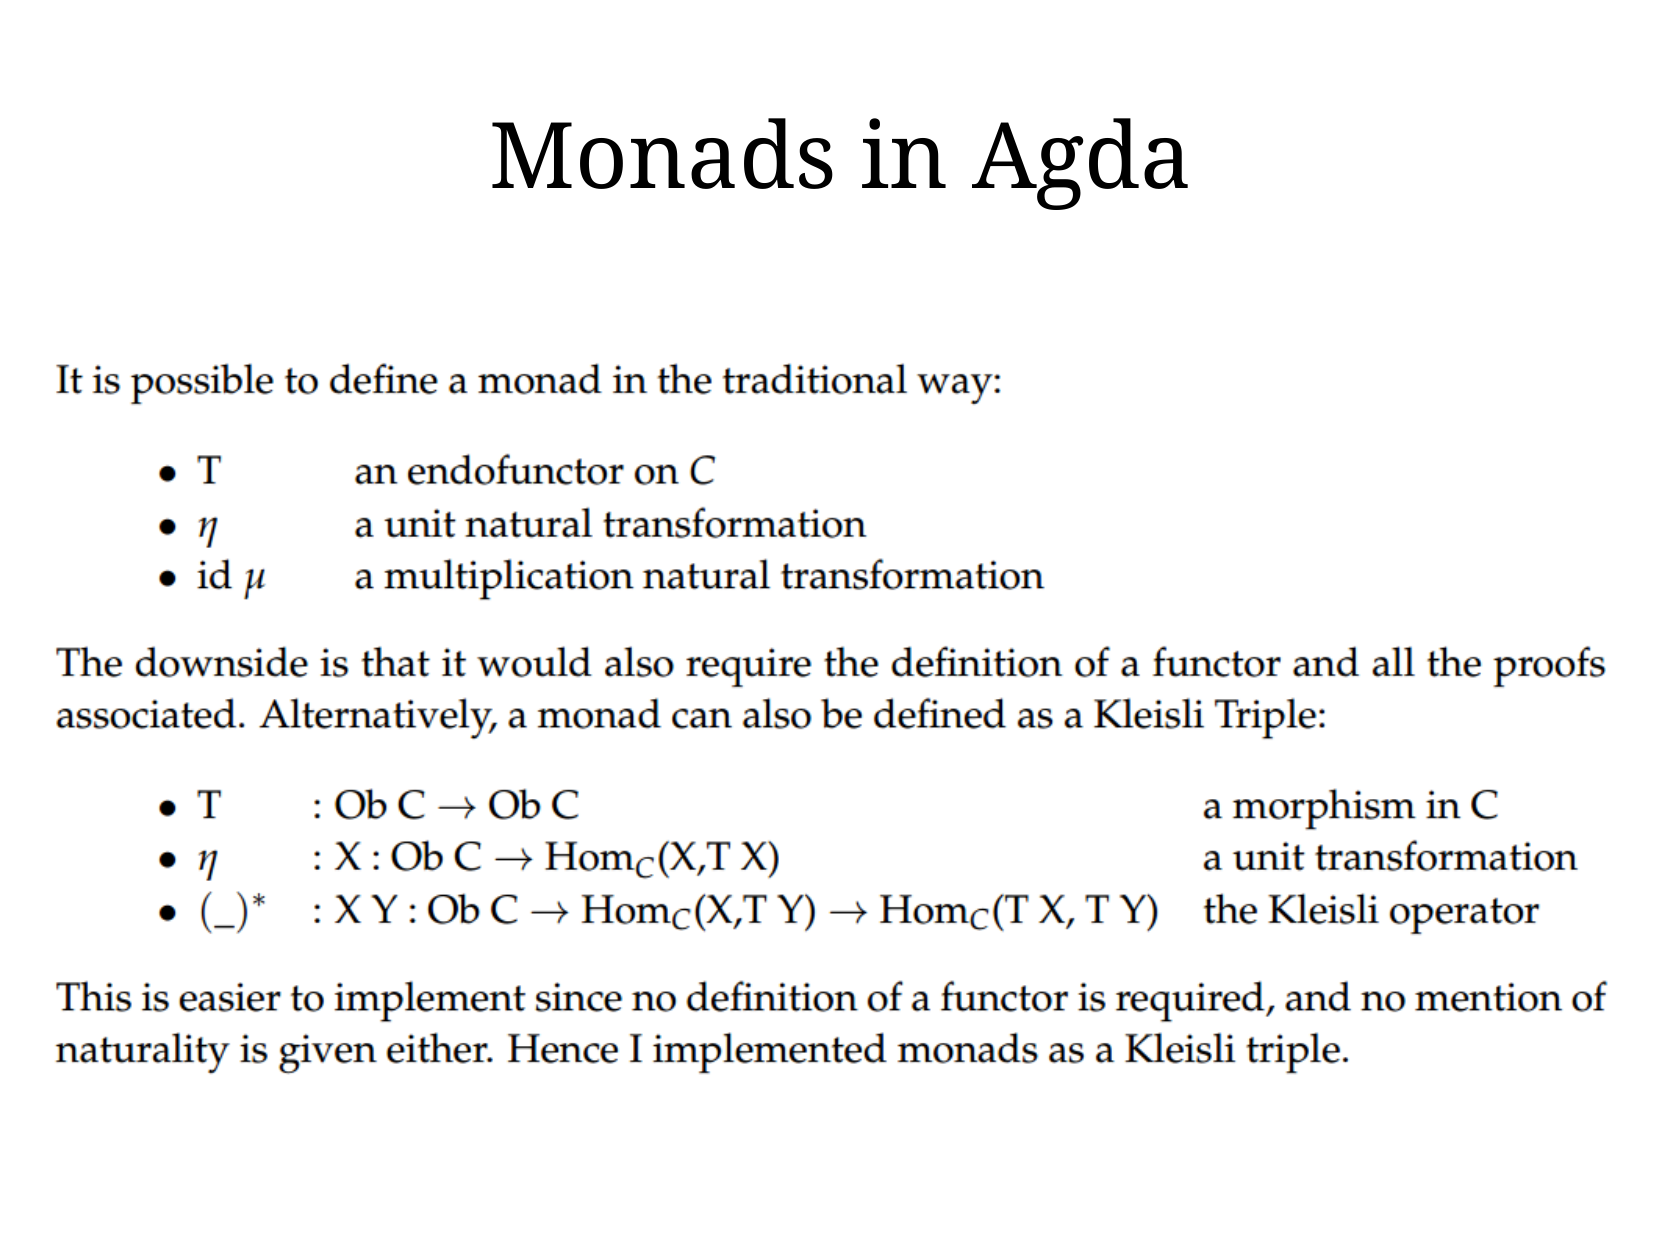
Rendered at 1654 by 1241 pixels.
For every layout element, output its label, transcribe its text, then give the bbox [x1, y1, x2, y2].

picture [27, 340, 1642, 1081]
title Monads in Agda [59, 22, 1625, 284]
